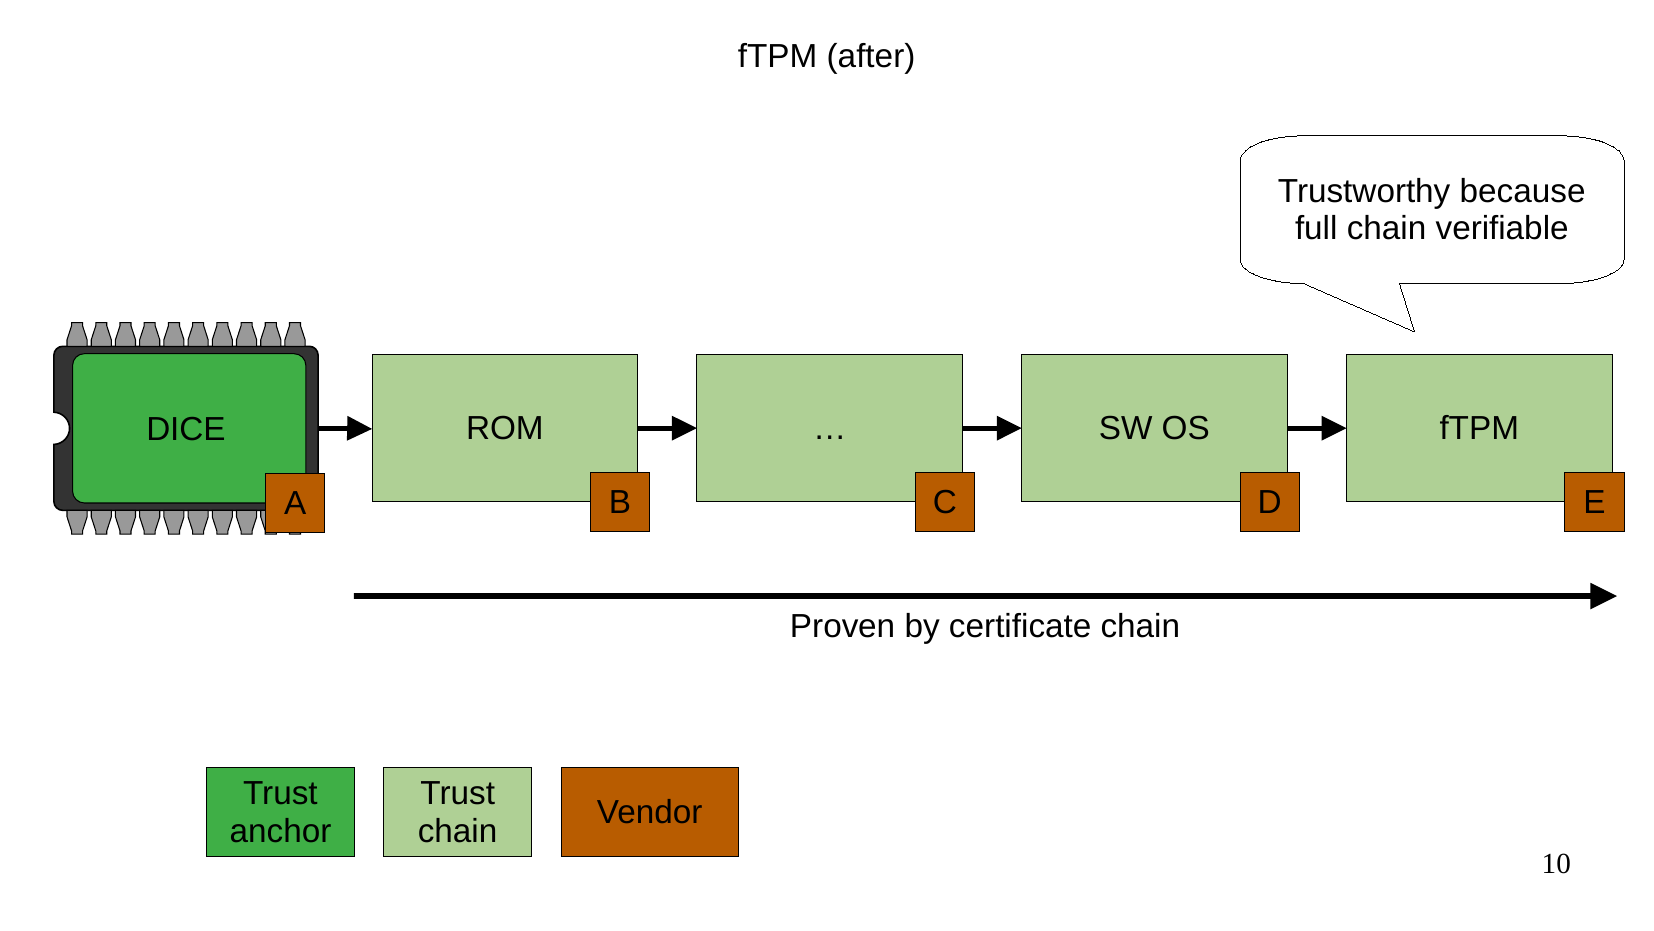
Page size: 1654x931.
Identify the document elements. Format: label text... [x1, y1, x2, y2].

text_box SW OS [1021, 354, 1288, 502]
text_box fTPM (after) [664, 29, 990, 87]
text_box B [590, 472, 650, 532]
text_box Trust chain [383, 767, 532, 857]
text_box E [1564, 472, 1625, 532]
text_box A [265, 473, 325, 533]
text_box Trust anchor [206, 767, 355, 857]
text_box ROM [372, 354, 638, 502]
text_box … [696, 354, 963, 502]
text_box fTPM [1346, 354, 1613, 502]
text_box Vendor [561, 767, 739, 857]
picture [53, 322, 319, 535]
text_box Trustworthy because full chain verifiable [1240, 135, 1625, 332]
text_box D [1240, 472, 1300, 532]
text_box C [915, 472, 975, 532]
